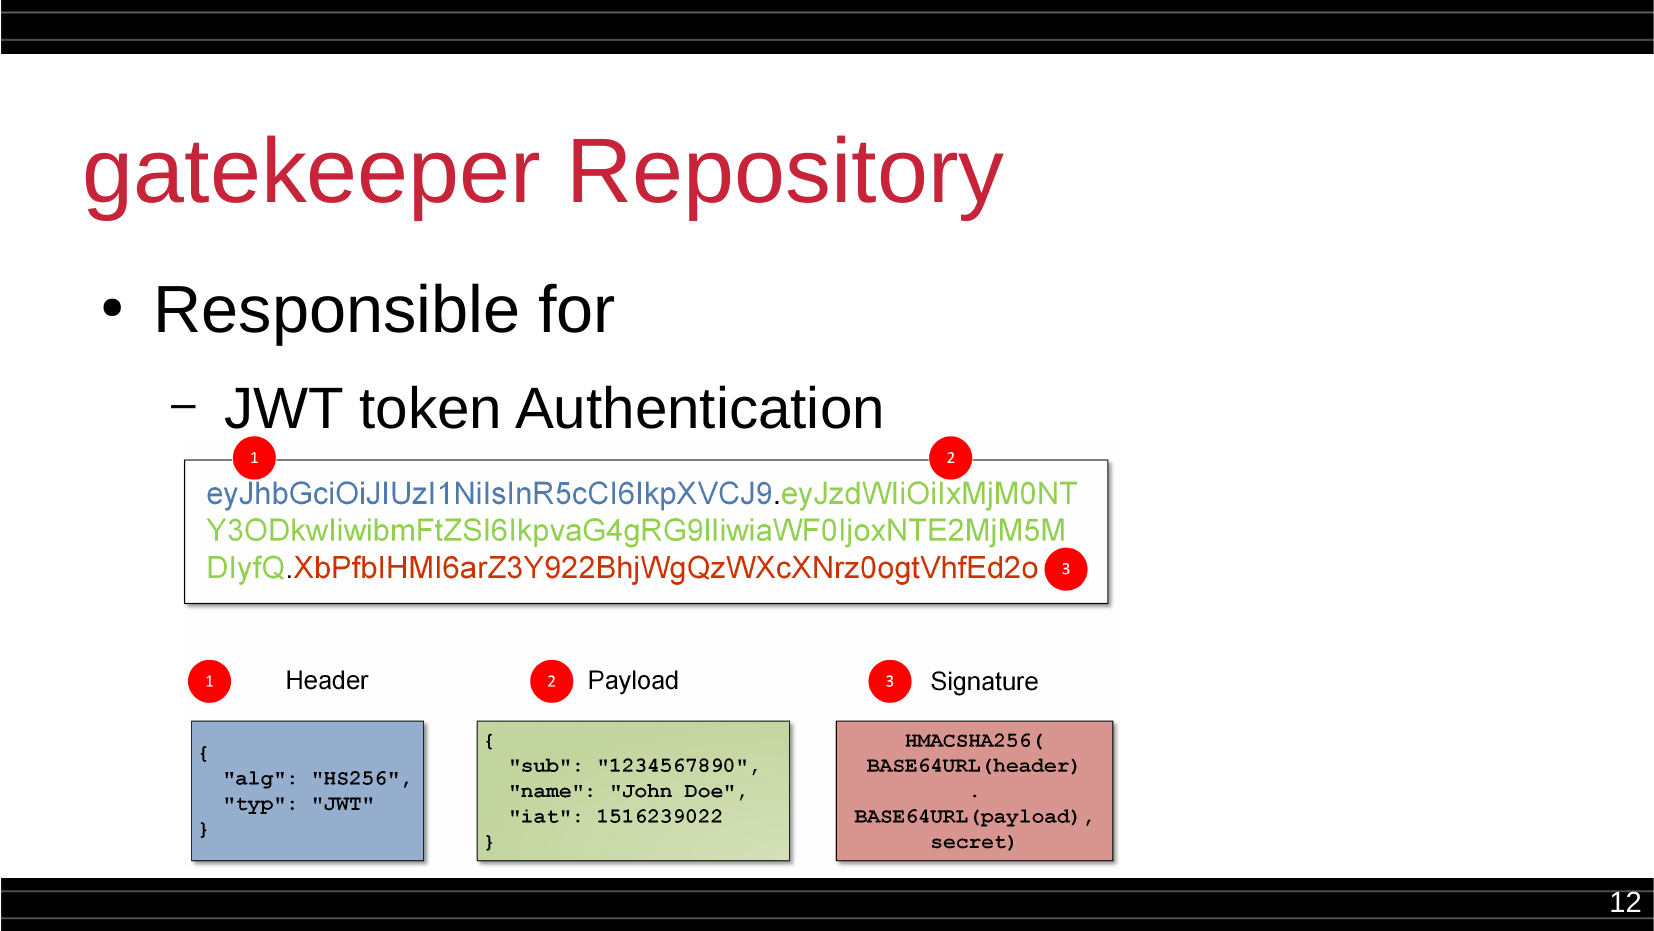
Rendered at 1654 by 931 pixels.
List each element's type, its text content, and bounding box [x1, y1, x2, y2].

picture [1, 878, 1654, 931]
picture [1, 0, 1654, 54]
picture [180, 435, 1123, 871]
title gatekeeper Repository [82, 92, 1571, 249]
list Responsible for JWT token Authentication [82, 271, 1571, 758]
